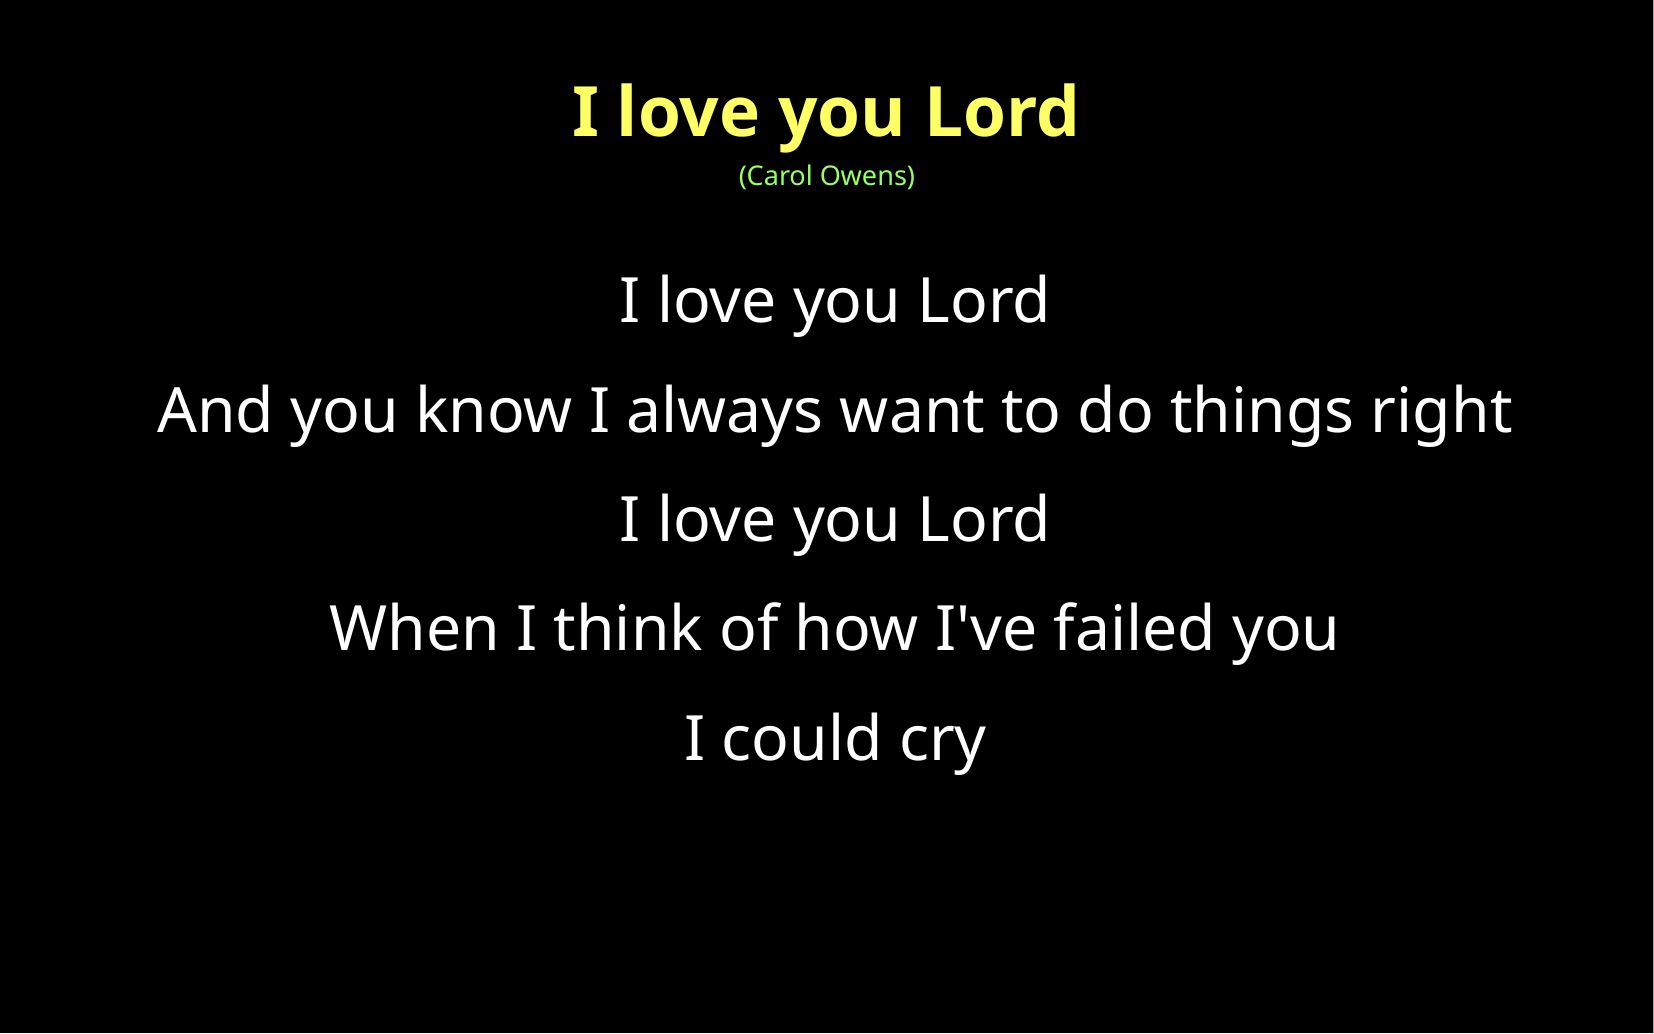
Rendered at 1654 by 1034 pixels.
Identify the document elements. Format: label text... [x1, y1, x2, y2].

list I love you Lord And you know I always want to do things right I love you Lord When I think of how I've failed you I could cry [0, 255, 1654, 1024]
title I love you Lord (Carol Owens) [0, 41, 1654, 214]
